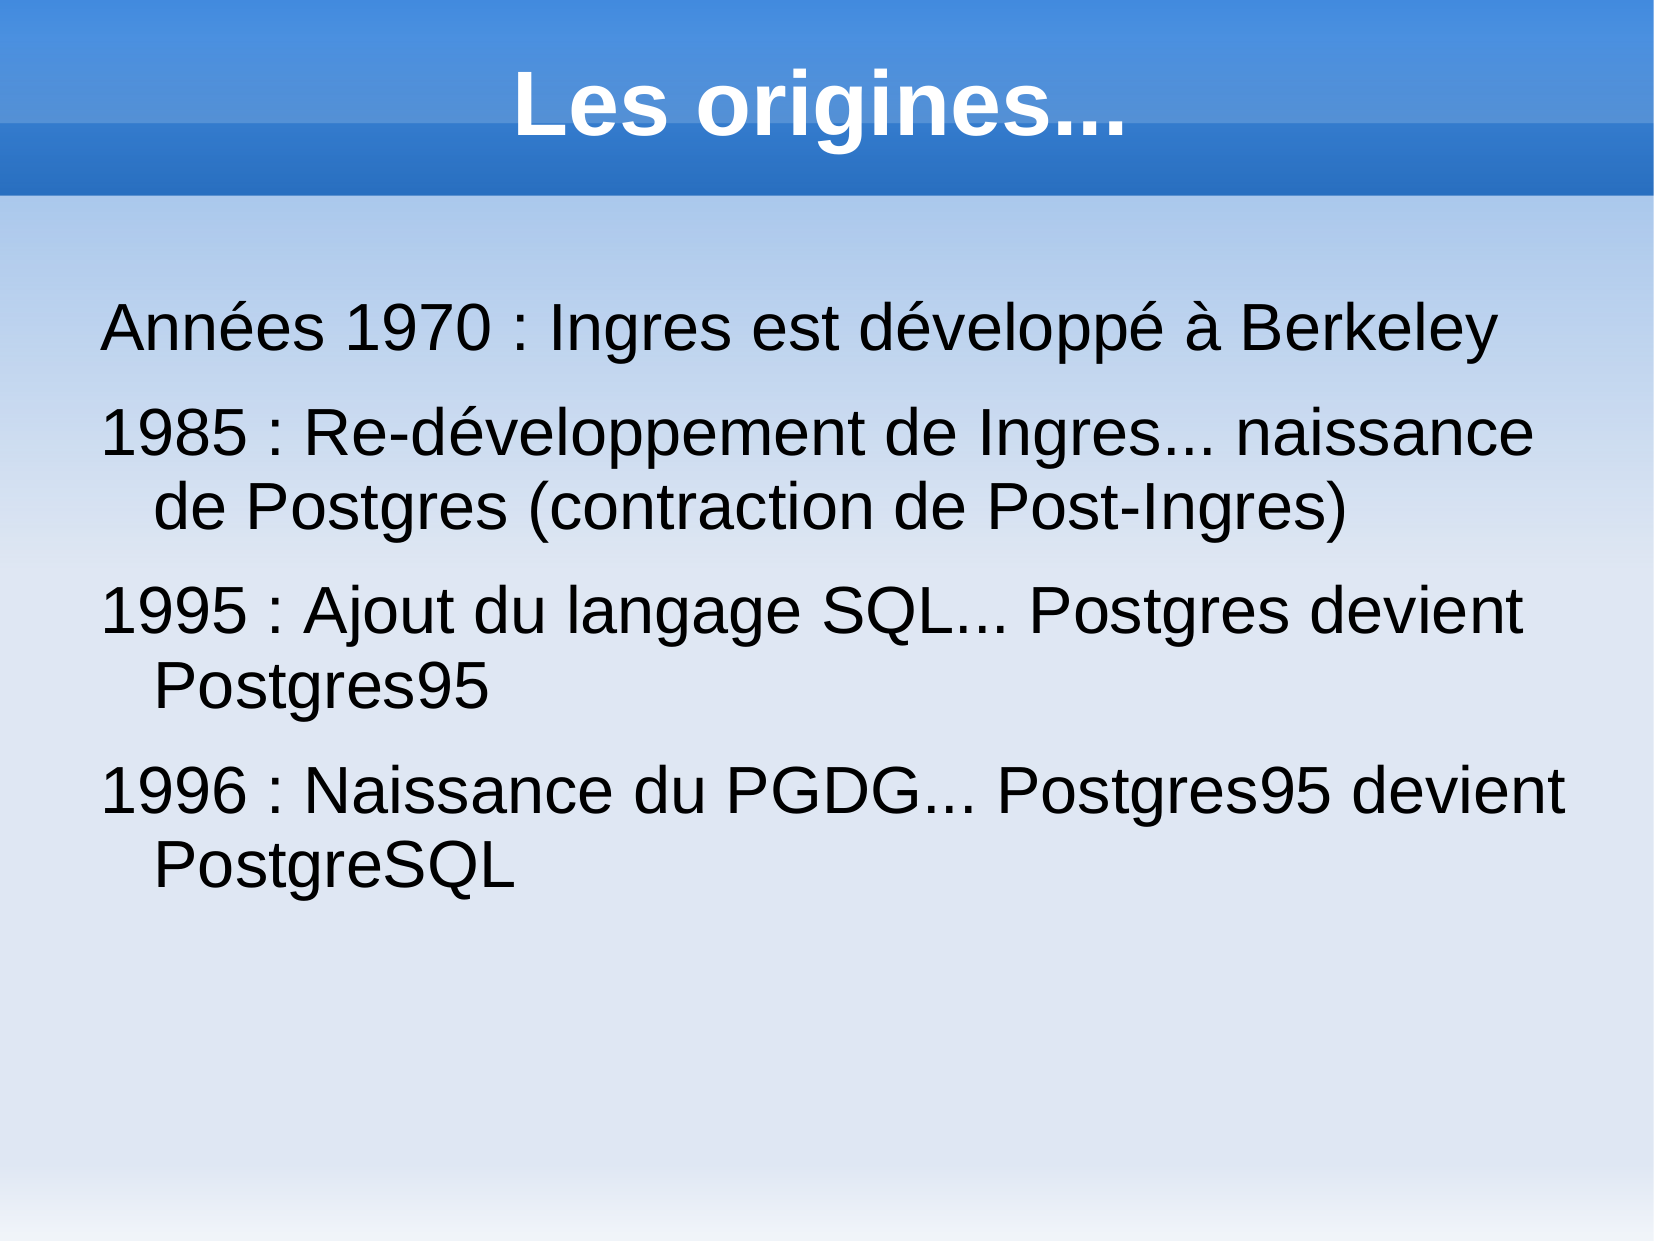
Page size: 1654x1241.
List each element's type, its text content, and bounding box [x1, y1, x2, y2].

title Les origines... [76, 7, 1565, 200]
list Années 1970 : Ingres est développé à Berkeley 1985 : Re-développement de Ingres... naissance de Postgres (contraction de Post-Ingres) 1995 : Ajout du langage SQL... Postgres devient Postgres95 1996 : Naissance du PGDG... Postgres95 devient PostgreSQL [82, 290, 1571, 1094]
picture [0, 0, 1654, 1241]
